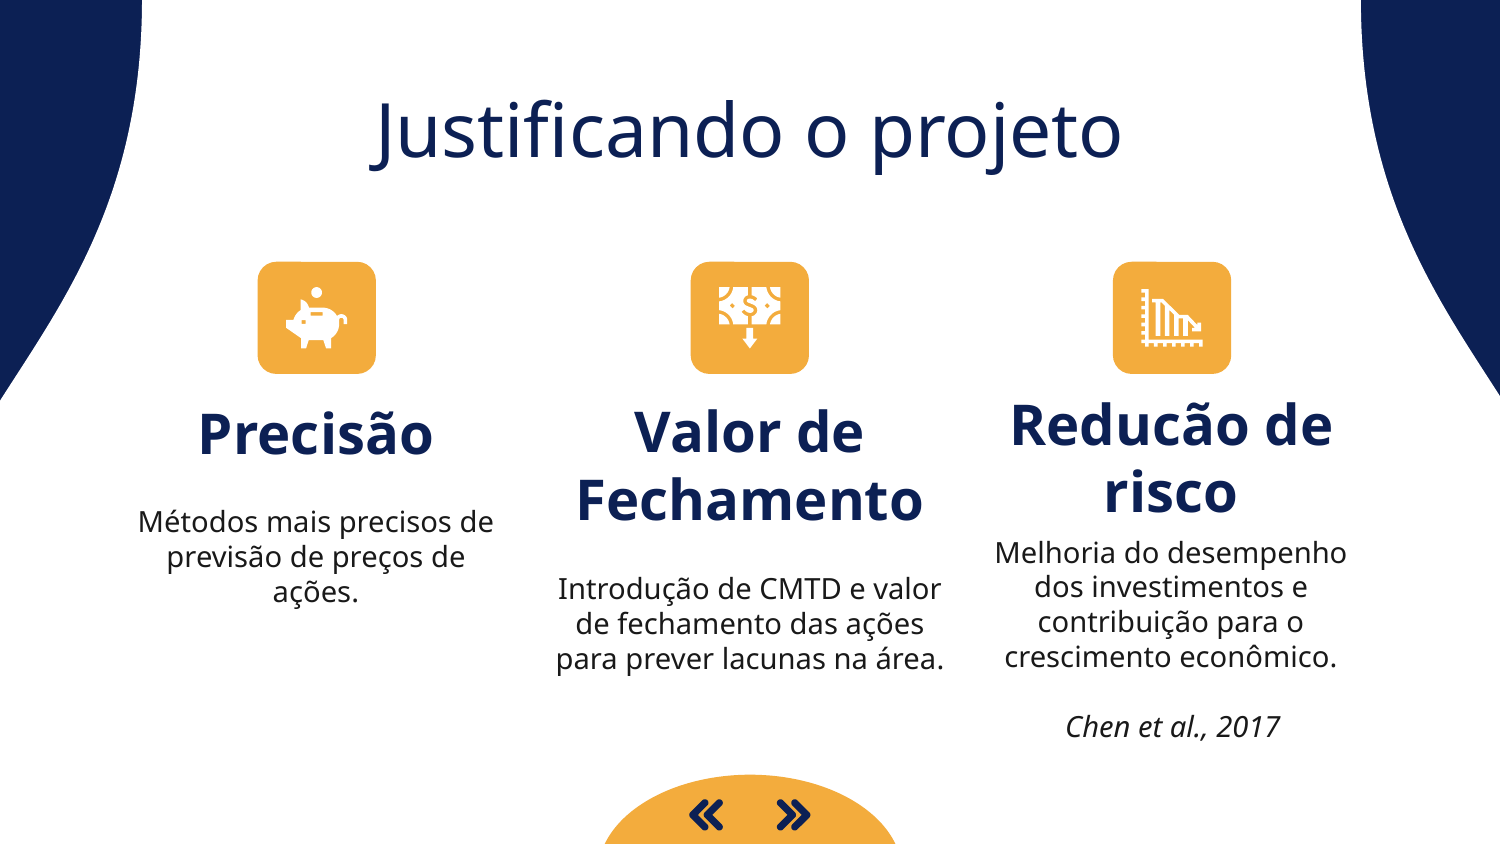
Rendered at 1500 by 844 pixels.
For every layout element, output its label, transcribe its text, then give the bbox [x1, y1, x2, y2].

text_box [257, 261, 376, 374]
title Justificando o projeto [118, 87, 1382, 167]
text_box [1112, 261, 1232, 374]
text_box [690, 261, 809, 374]
text_box [604, 774, 896, 844]
text_box Chen et al., 2017 [921, 700, 1424, 751]
subtitle Melhoria do desempenho dos investimentos e contribuição para o crescimento econômico. [961, 523, 1382, 685]
title Valor de Fechamento [539, 388, 961, 538]
subtitle Introdução de CMTD e valor de fechamento das ações para prever lacunas na área. [538, 538, 962, 708]
title Reducão de risco [961, 410, 1382, 503]
title Precisão [118, 388, 514, 475]
subtitle Métodos mais precisos de previsão de preços de ações. [118, 475, 514, 636]
